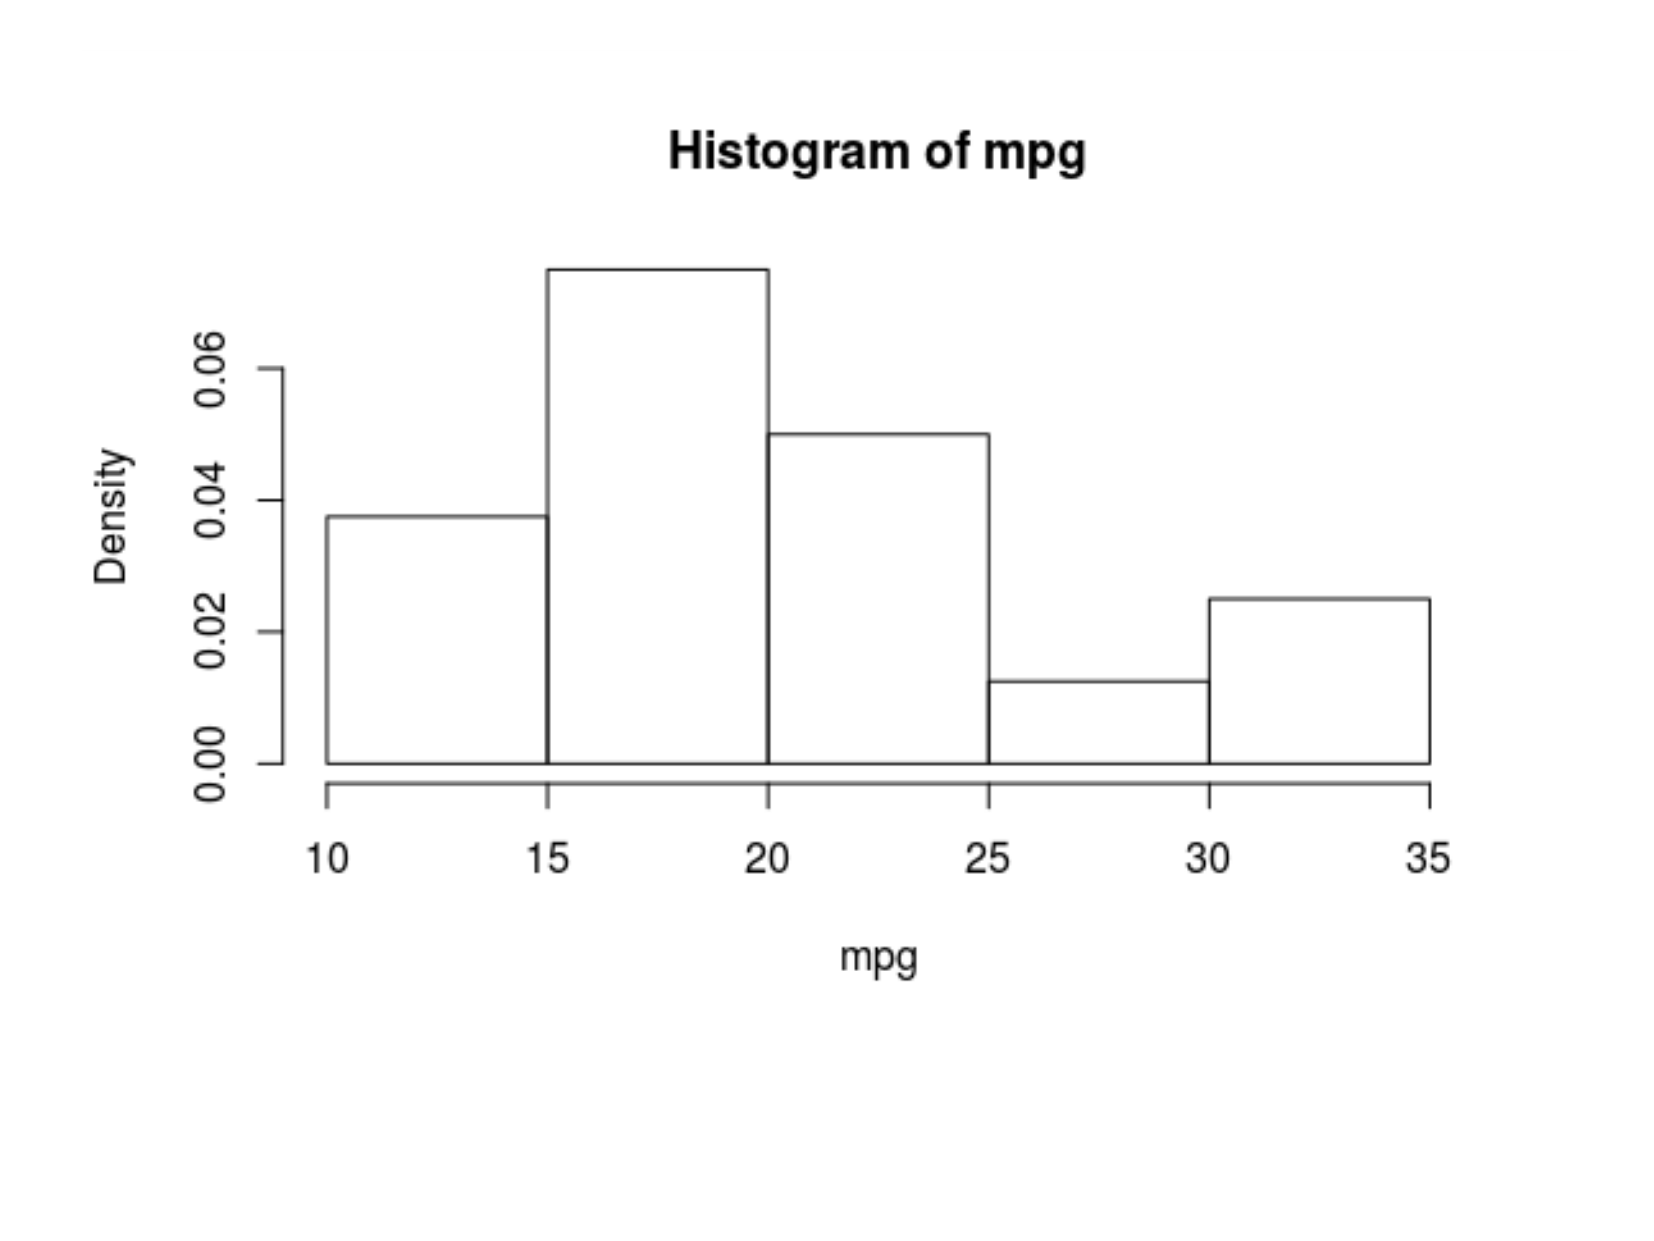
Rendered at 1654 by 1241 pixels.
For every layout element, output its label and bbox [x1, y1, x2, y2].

picture [82, 49, 1578, 1036]
